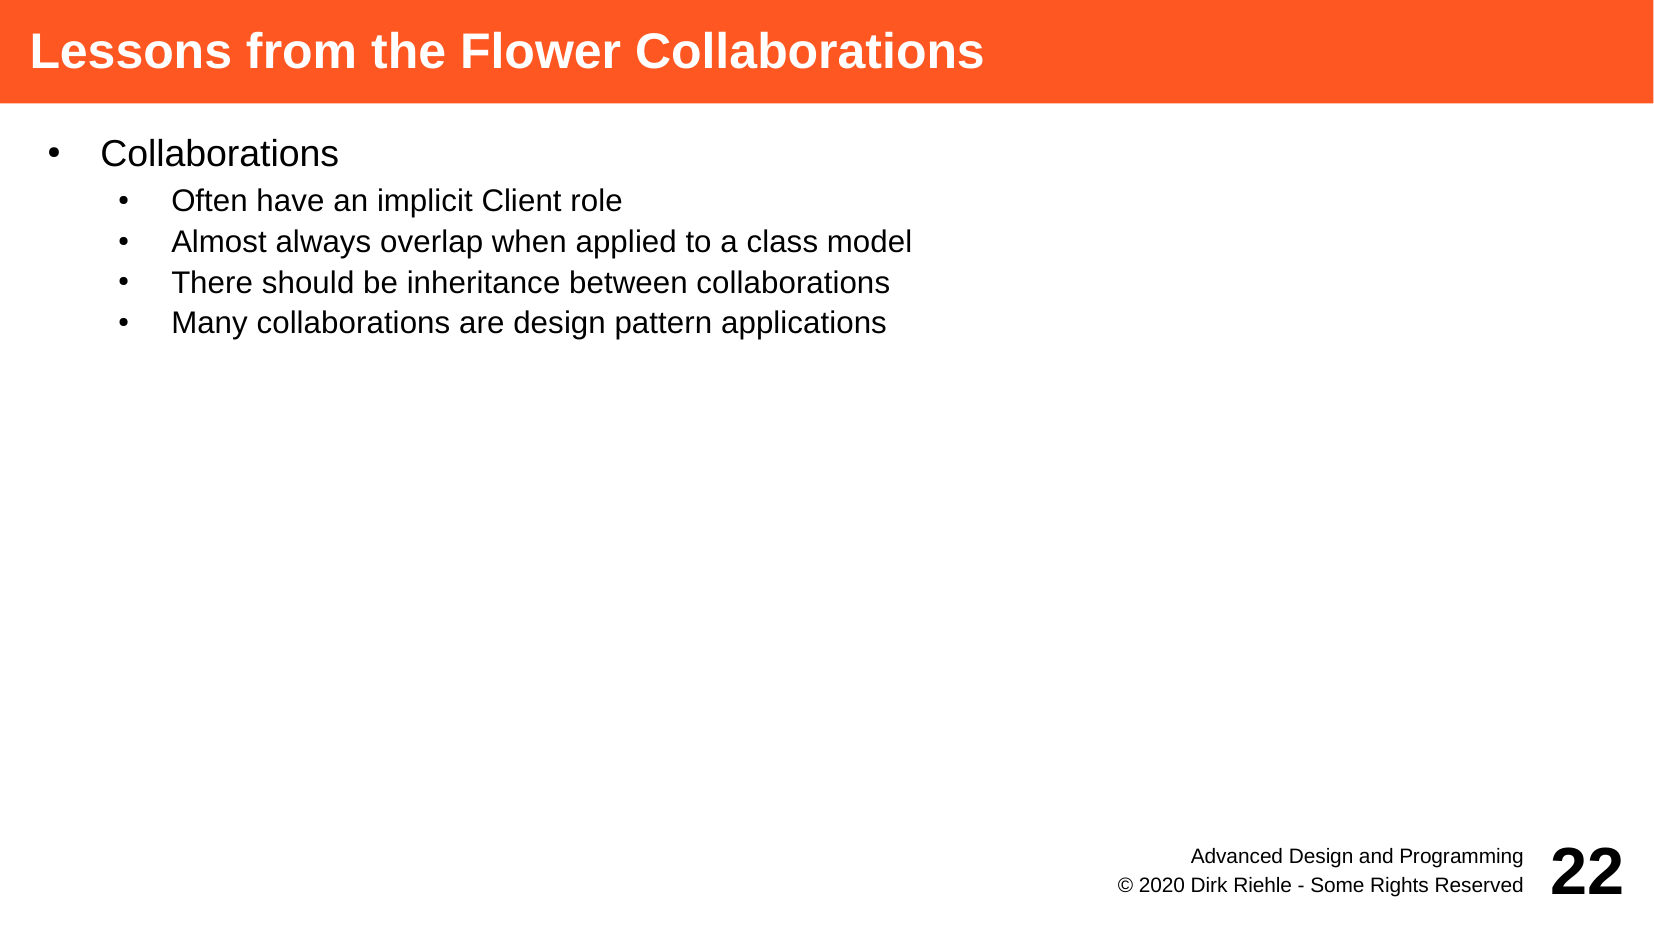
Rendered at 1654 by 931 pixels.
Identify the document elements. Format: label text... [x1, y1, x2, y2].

list Collaborations Often have an implicit Client role Almost always overlap when applied to a class model There should be inheritance between collaborations Many collaborations are design pattern applications [29, 132, 1625, 813]
title Lessons from the Flower Collaborations [0, 0, 1654, 104]
